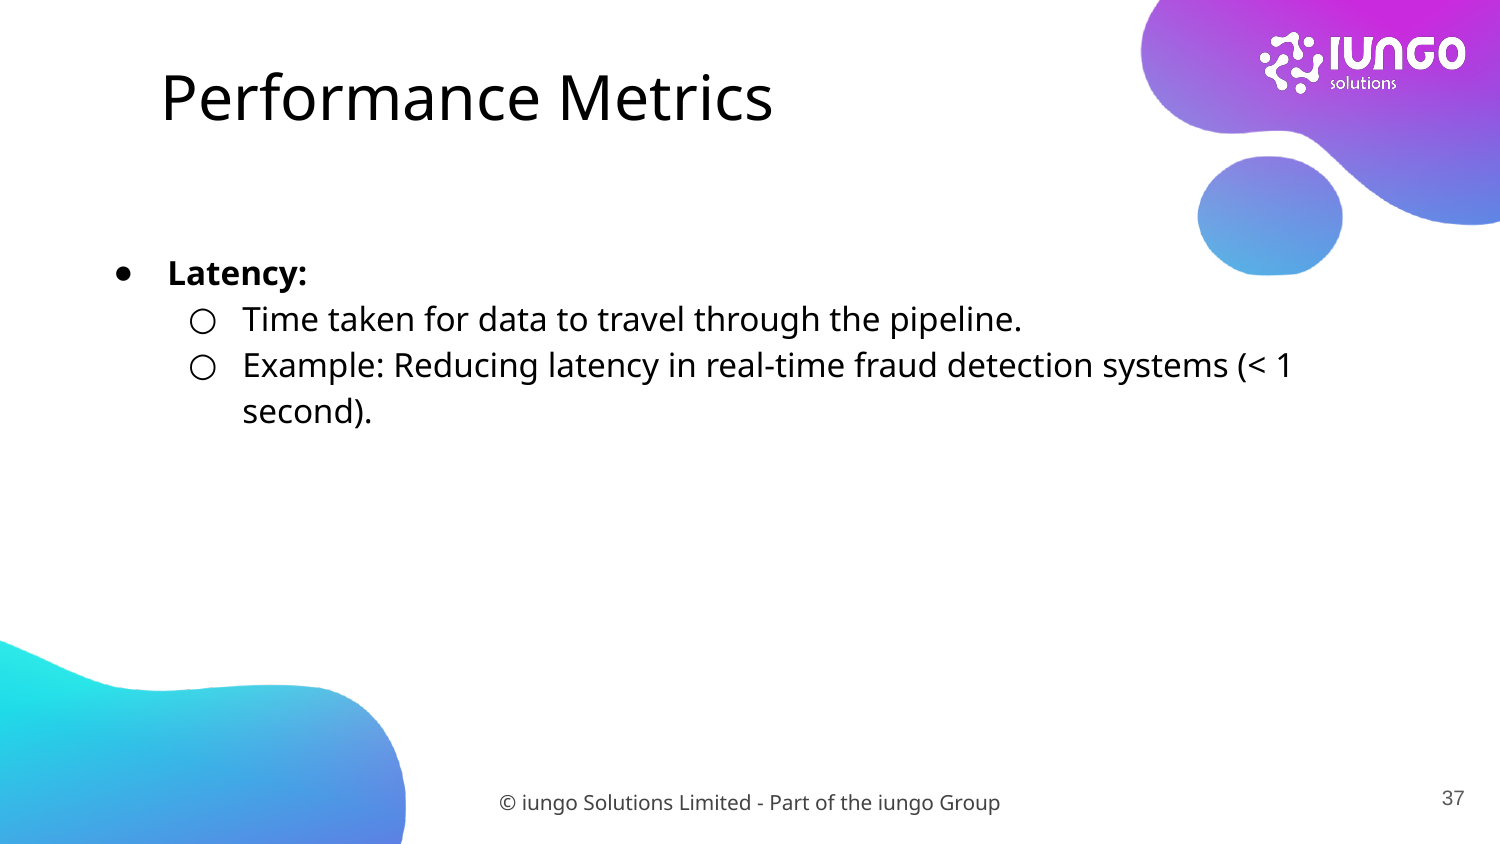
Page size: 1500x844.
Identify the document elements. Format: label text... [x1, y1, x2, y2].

picture [0, 0, 1500, 844]
slide_number <number> [1389, 764, 1480, 830]
list Latency: Time taken for data to travel through the pipeline. Example: Reducing latency in real-time fraud detection systems (< 1 second). [77, 166, 1372, 651]
title Performance Metrics [145, 31, 974, 126]
